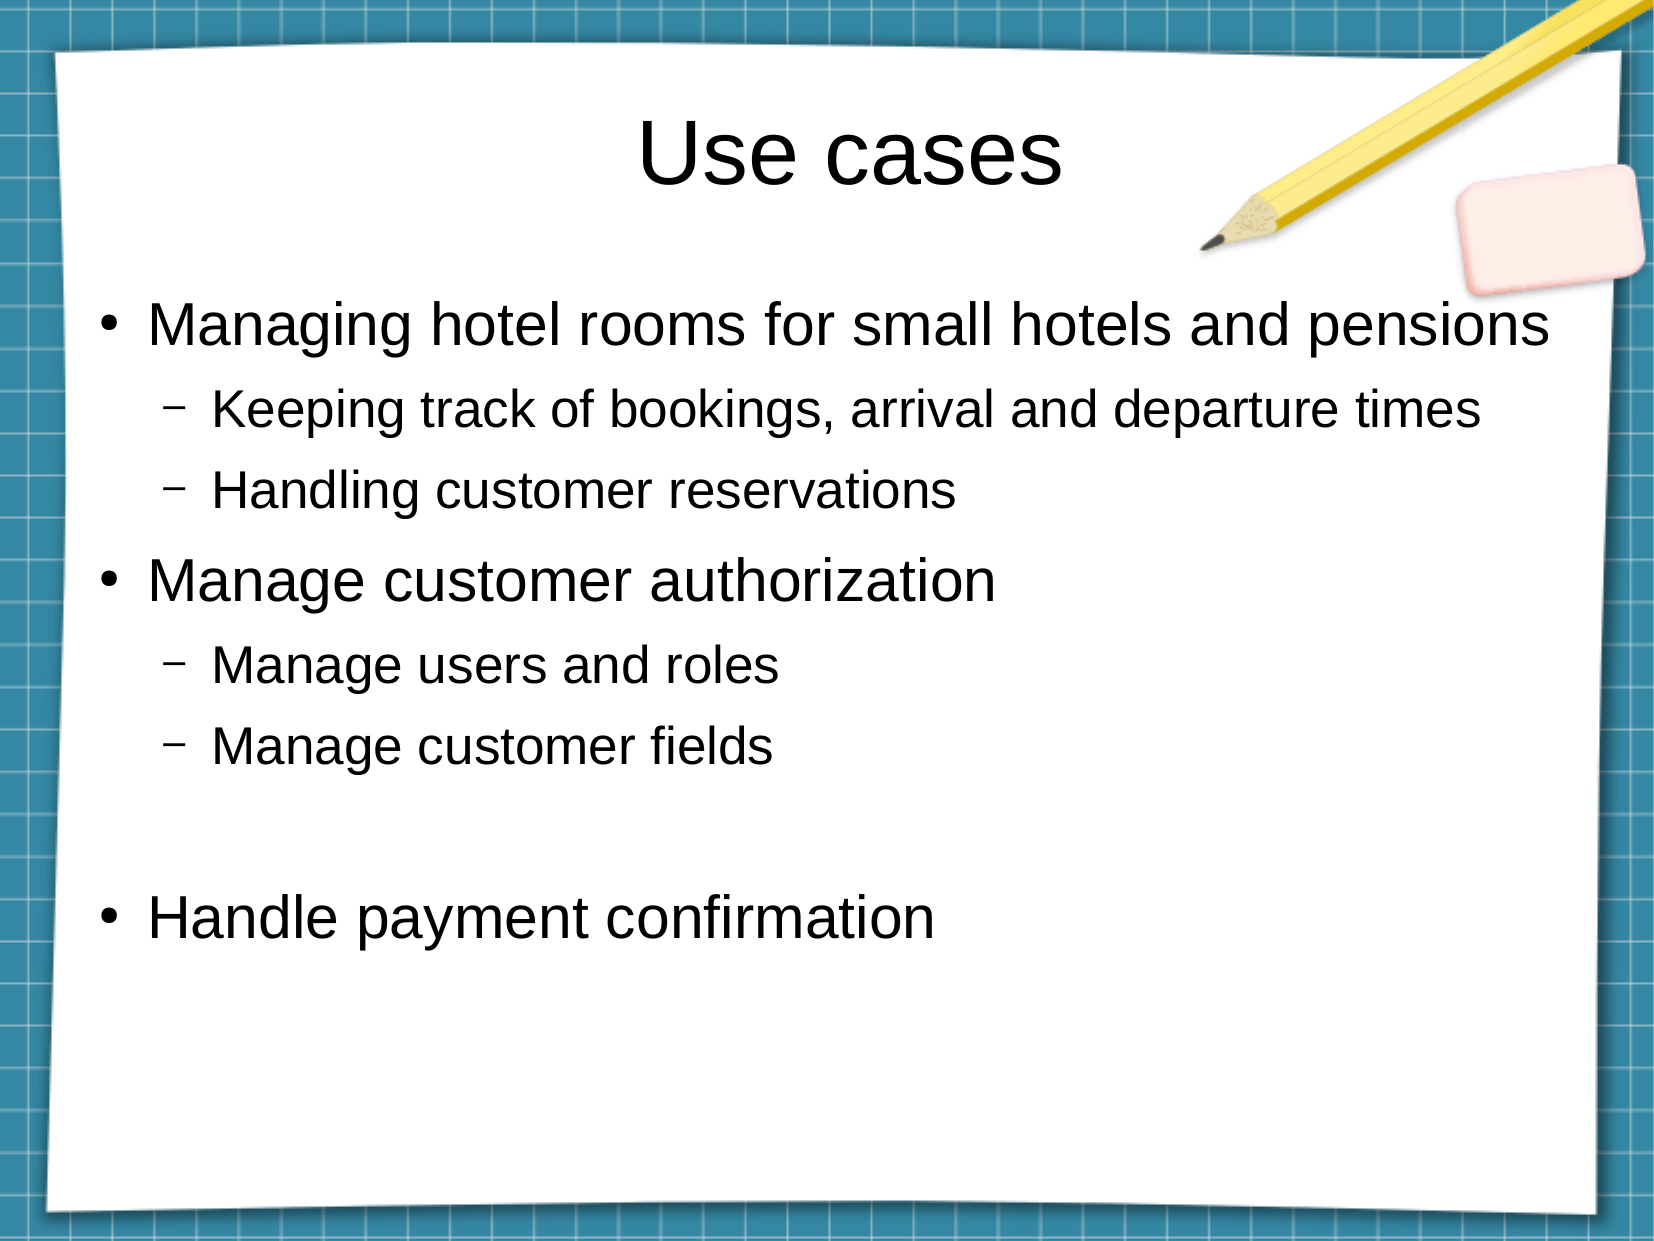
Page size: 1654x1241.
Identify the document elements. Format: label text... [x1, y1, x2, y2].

picture [0, 0, 1654, 1241]
title Use cases [106, 49, 1595, 257]
list Managing hotel rooms for small hotels and pensions Keeping track of bookings, arrival and departure times Handling customer reservations Manage customer authorization Manage users and roles Manage customer fields Handle payment confirmation [82, 290, 1571, 1010]
